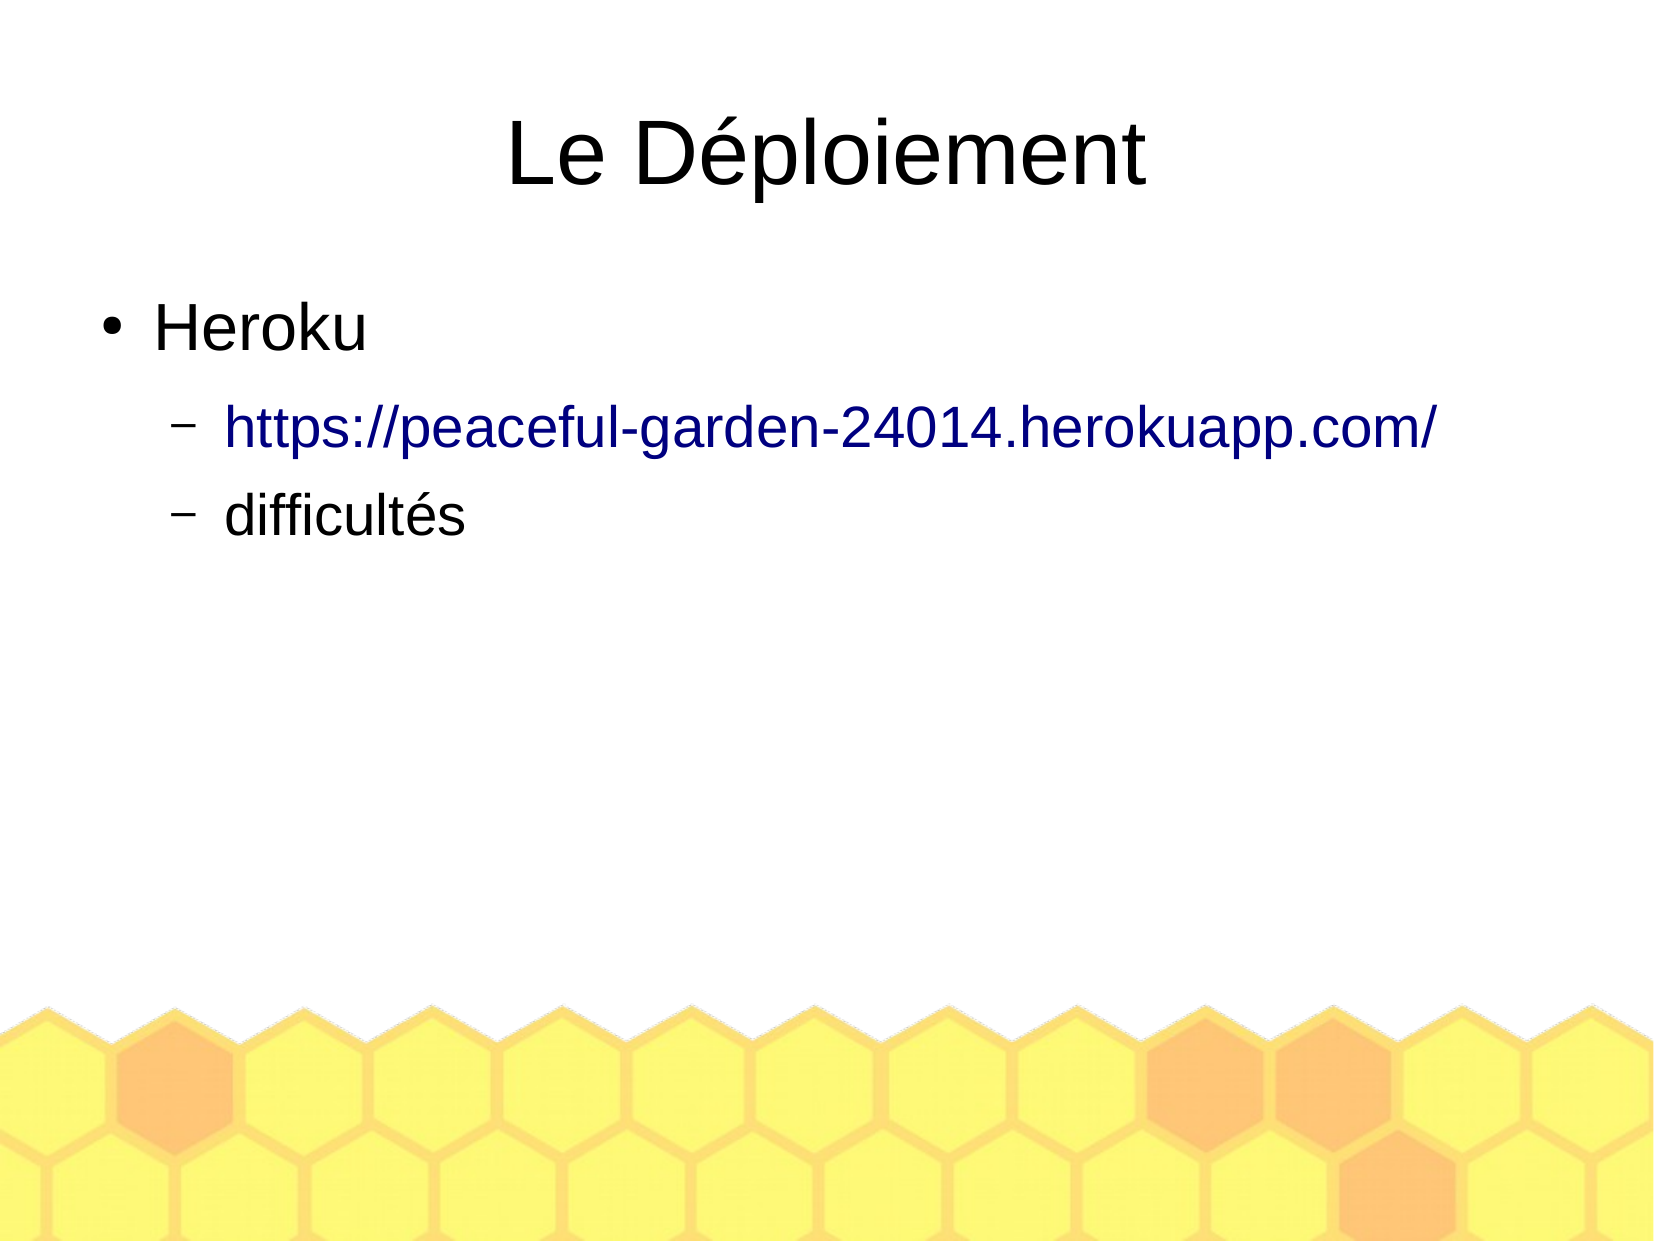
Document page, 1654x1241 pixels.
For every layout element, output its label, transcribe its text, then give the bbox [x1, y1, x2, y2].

title Le Déploiement [82, 49, 1571, 257]
list Heroku https://peaceful-garden-24014.herokuapp.com/ difficultés [82, 290, 1571, 1010]
picture [0, 1001, 1654, 1241]
